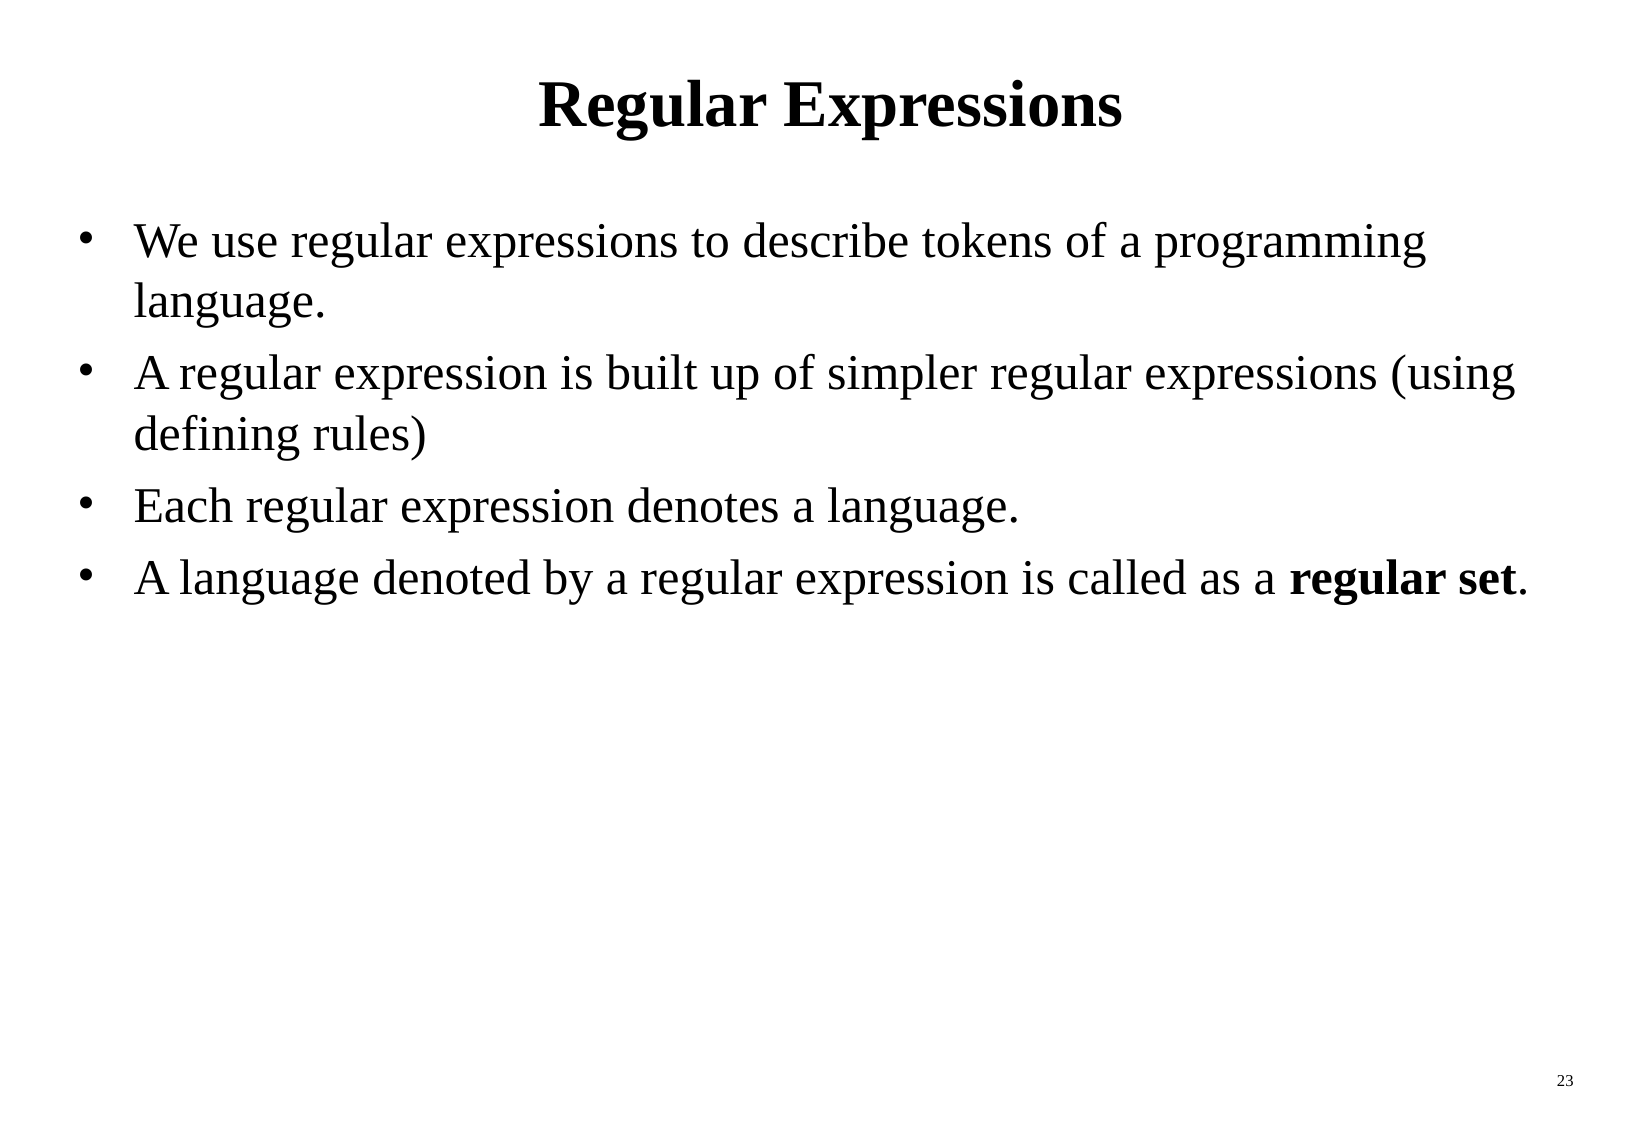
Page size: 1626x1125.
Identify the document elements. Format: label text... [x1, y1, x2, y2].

text_box <number> [1250, 1062, 1589, 1101]
list We use regular expressions to describe tokens of a programming language. A regular expression is built up of simpler regular expressions (using defining rules) Each regular expression denotes a language. A language denoted by a regular expression is called as a regular set. [62, 199, 1600, 1038]
title Regular Expressions [62, 24, 1600, 175]
